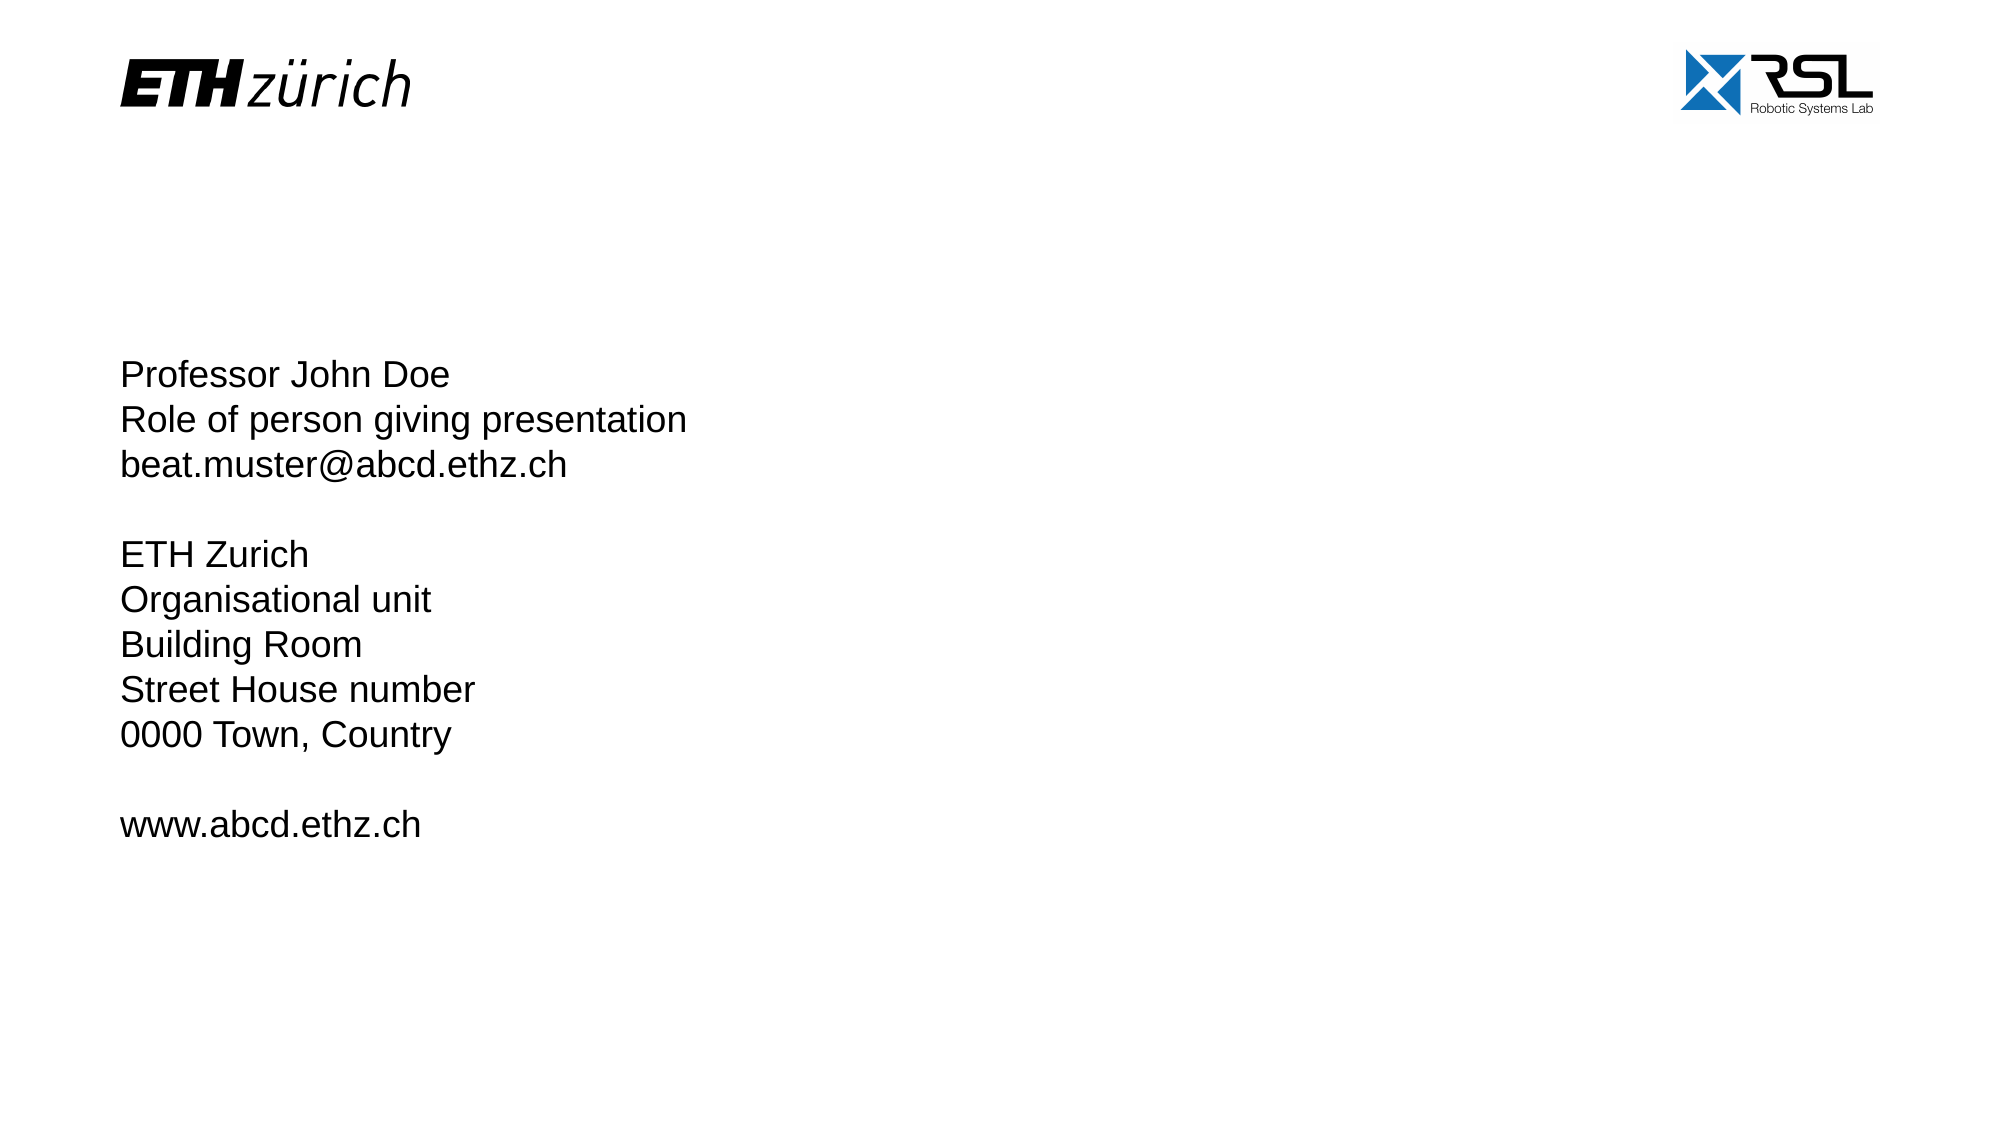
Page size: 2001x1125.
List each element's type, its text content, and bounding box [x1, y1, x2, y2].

picture [1673, 42, 1880, 124]
picture [120, 59, 410, 107]
list Professor John Doe Role of person giving presentation beat.muster@abcd.ethz.ch ETH Zurich Organisational unit Building Room Street House number 0000 Town, Country www.abcd.ethz.ch [120, 350, 1880, 1000]
